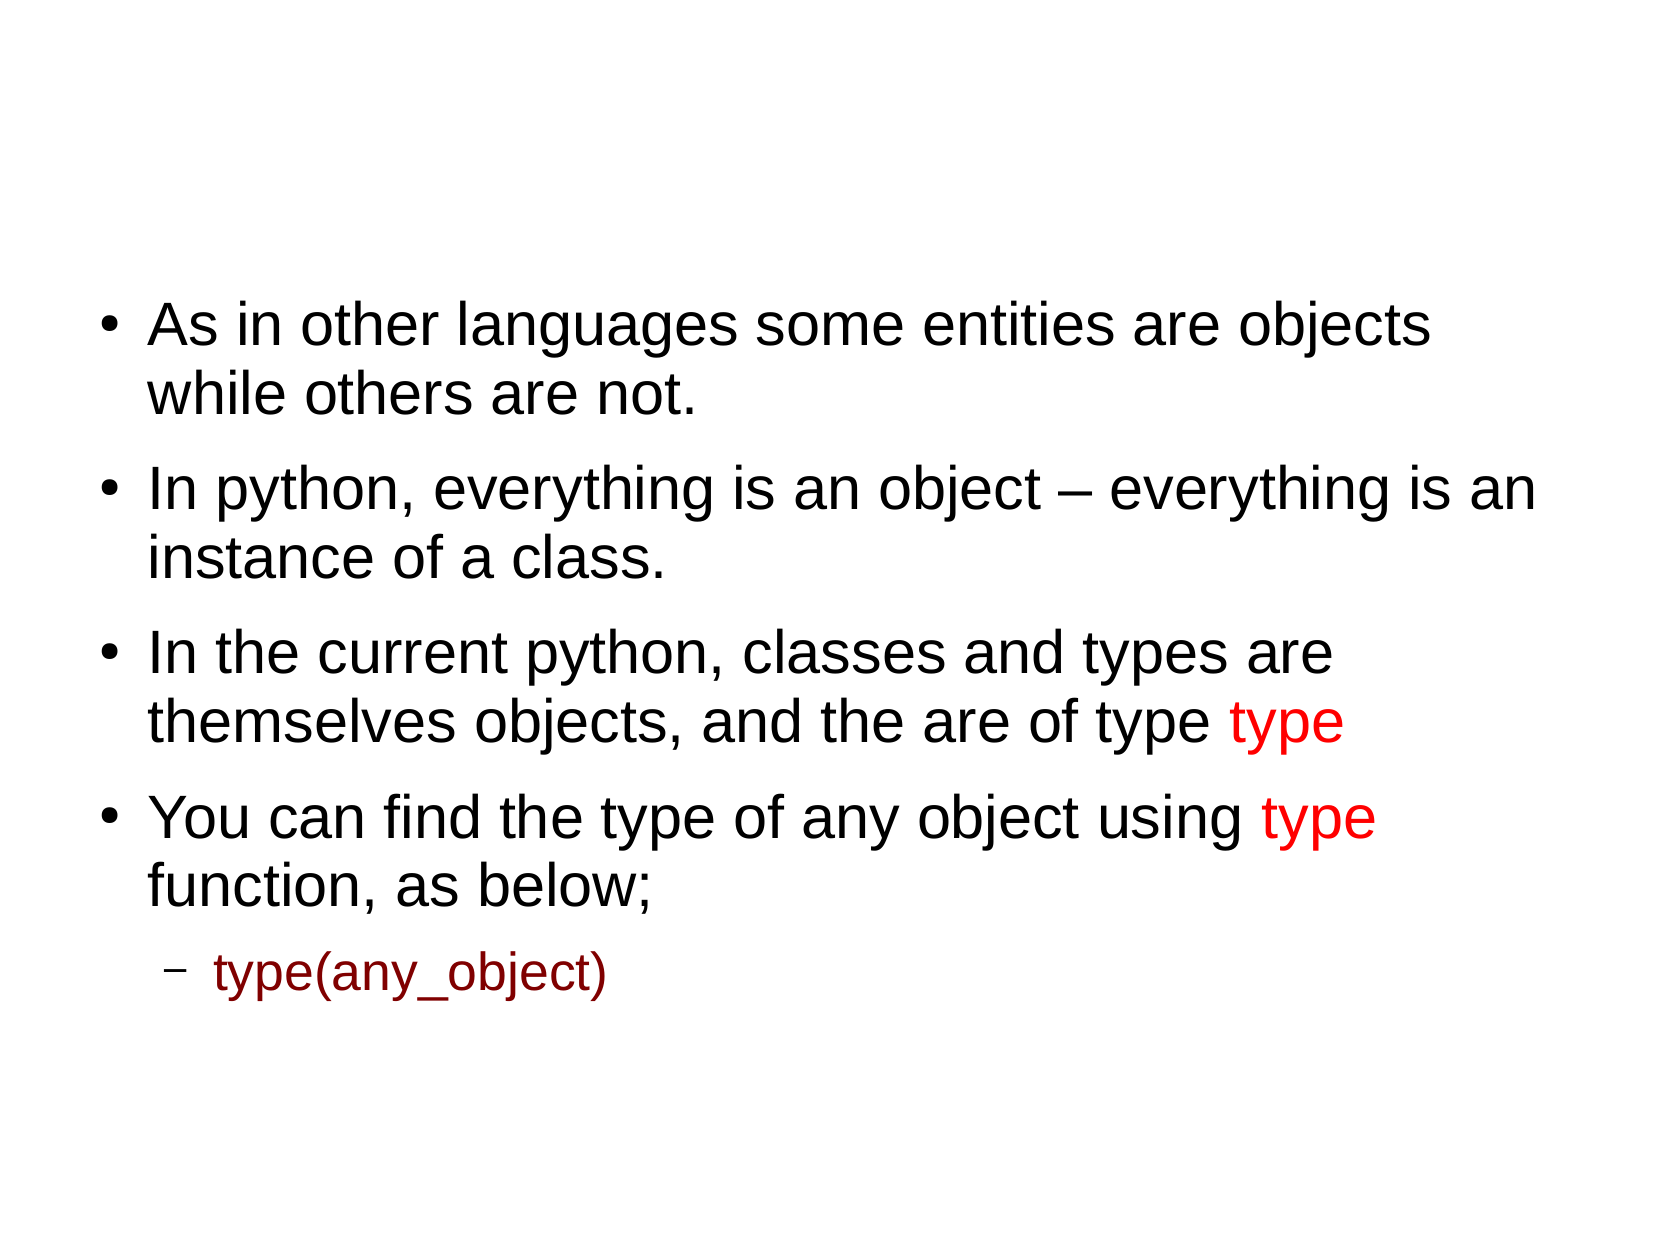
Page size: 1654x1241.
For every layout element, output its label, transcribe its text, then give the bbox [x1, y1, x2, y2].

list As in other languages some entities are objects while others are not. In python, everything is an object – everything is an instance of a class. In the current python, classes and types are themselves objects, and the are of type type You can find the type of any object using type function, as below; type(any_object) [82, 290, 1571, 1010]
